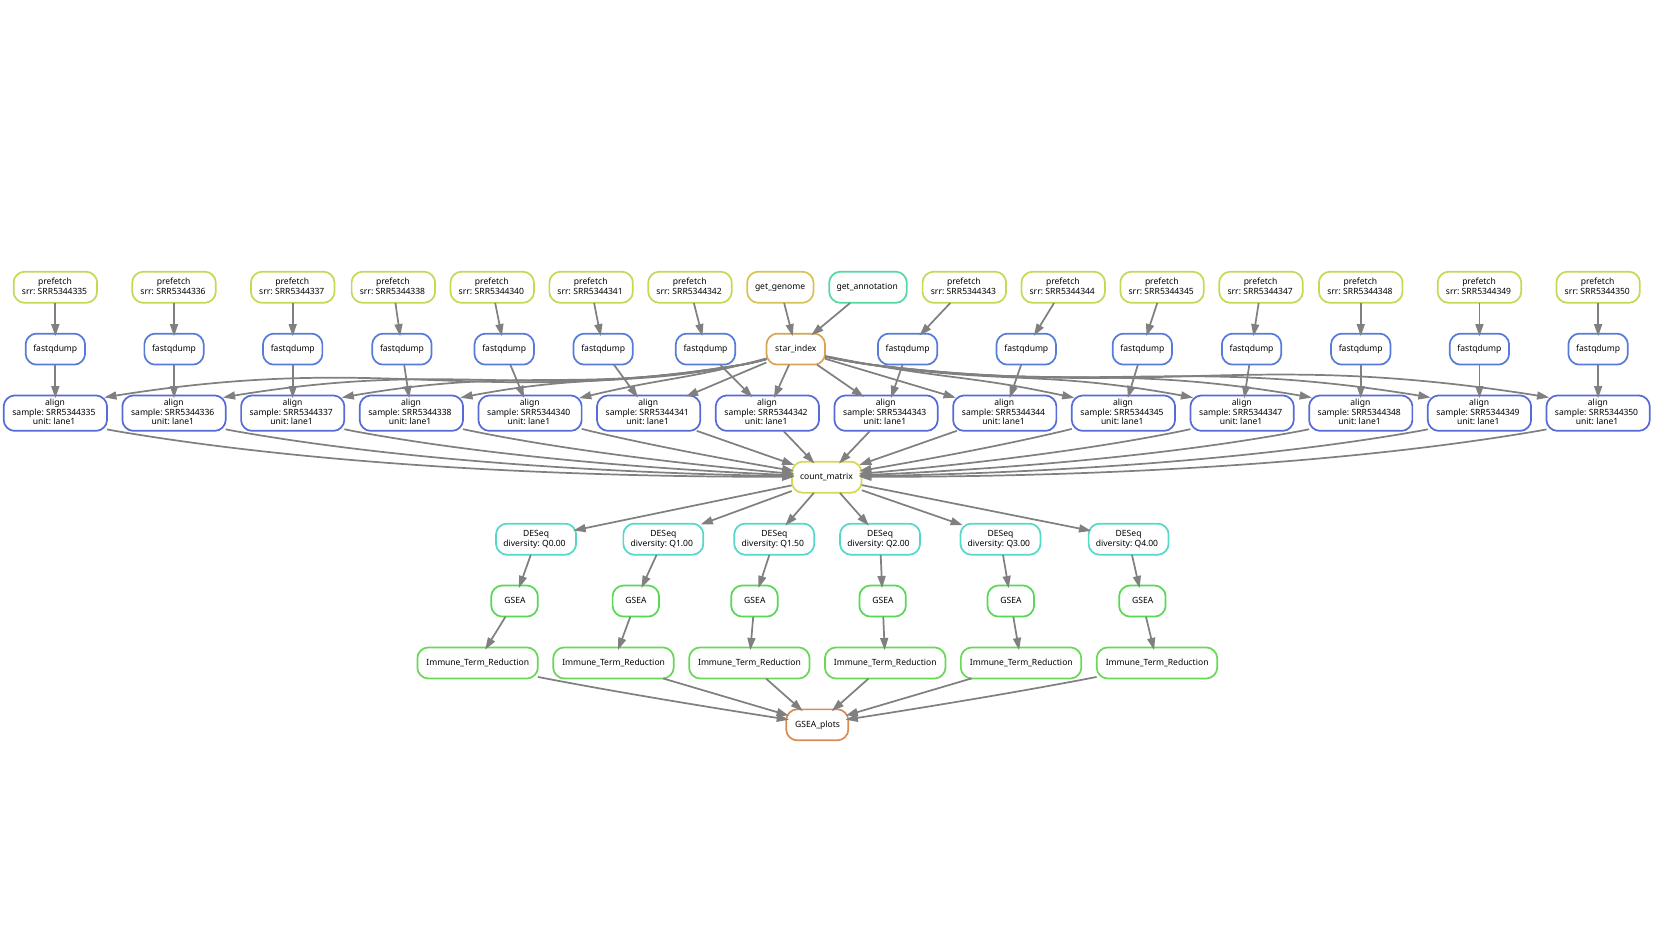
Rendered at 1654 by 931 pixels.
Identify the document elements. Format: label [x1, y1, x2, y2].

picture [0, 267, 1654, 745]
